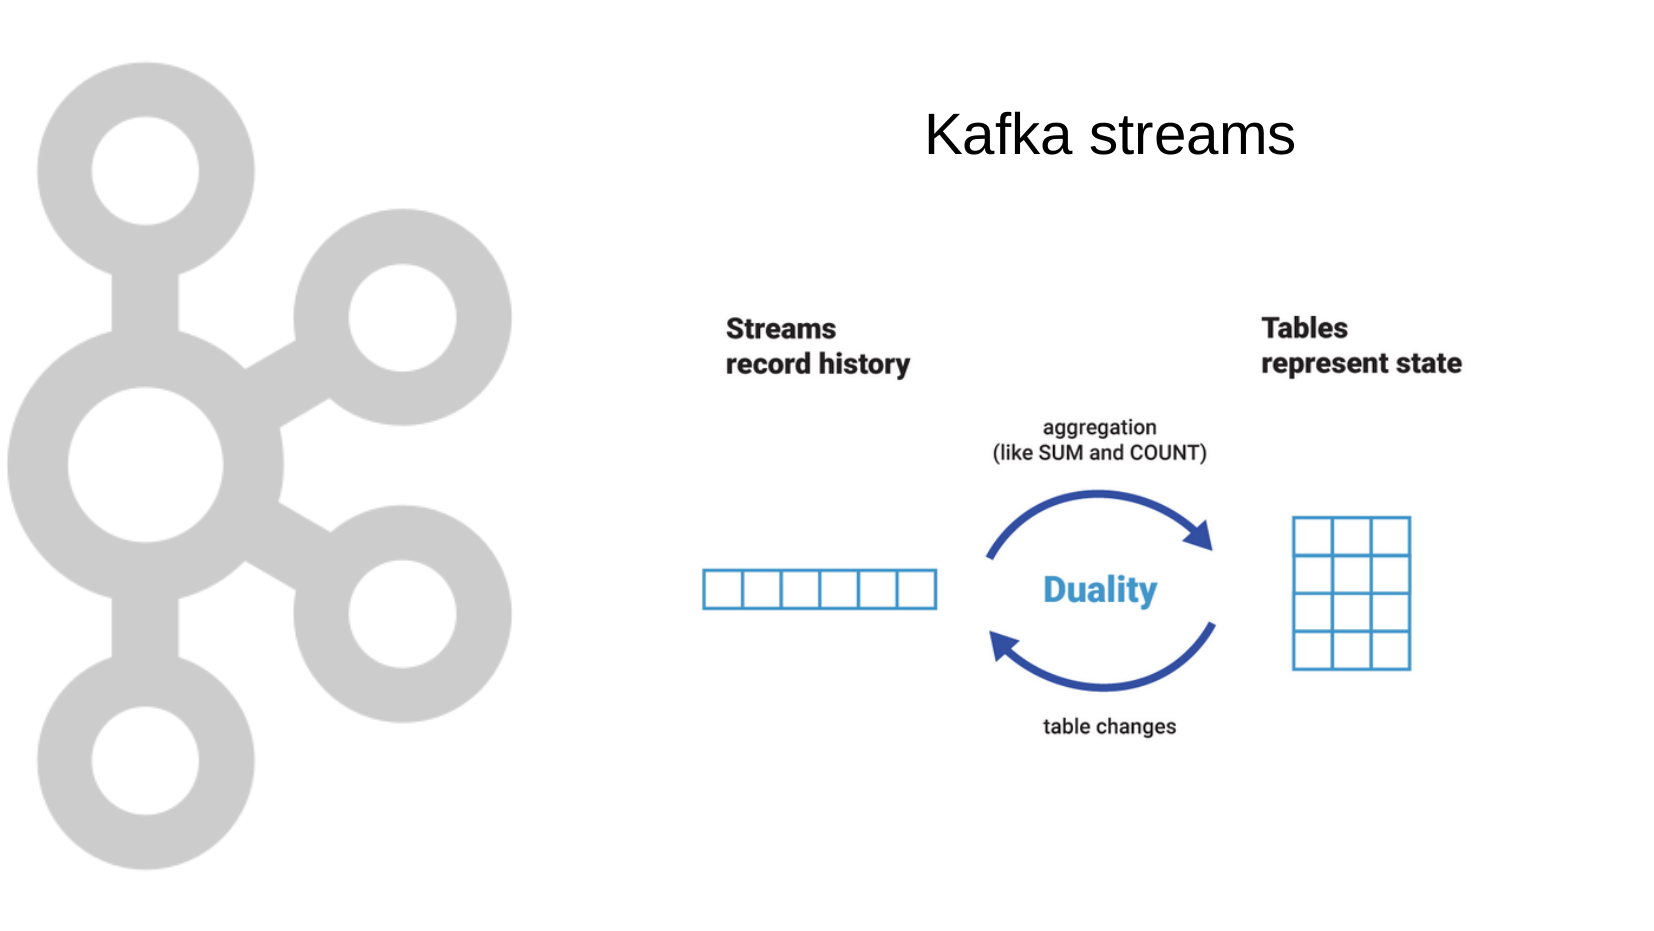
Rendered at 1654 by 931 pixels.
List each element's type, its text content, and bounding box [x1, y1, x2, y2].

text_box Kafka streams [909, 94, 1351, 175]
picture [0, 0, 1517, 931]
